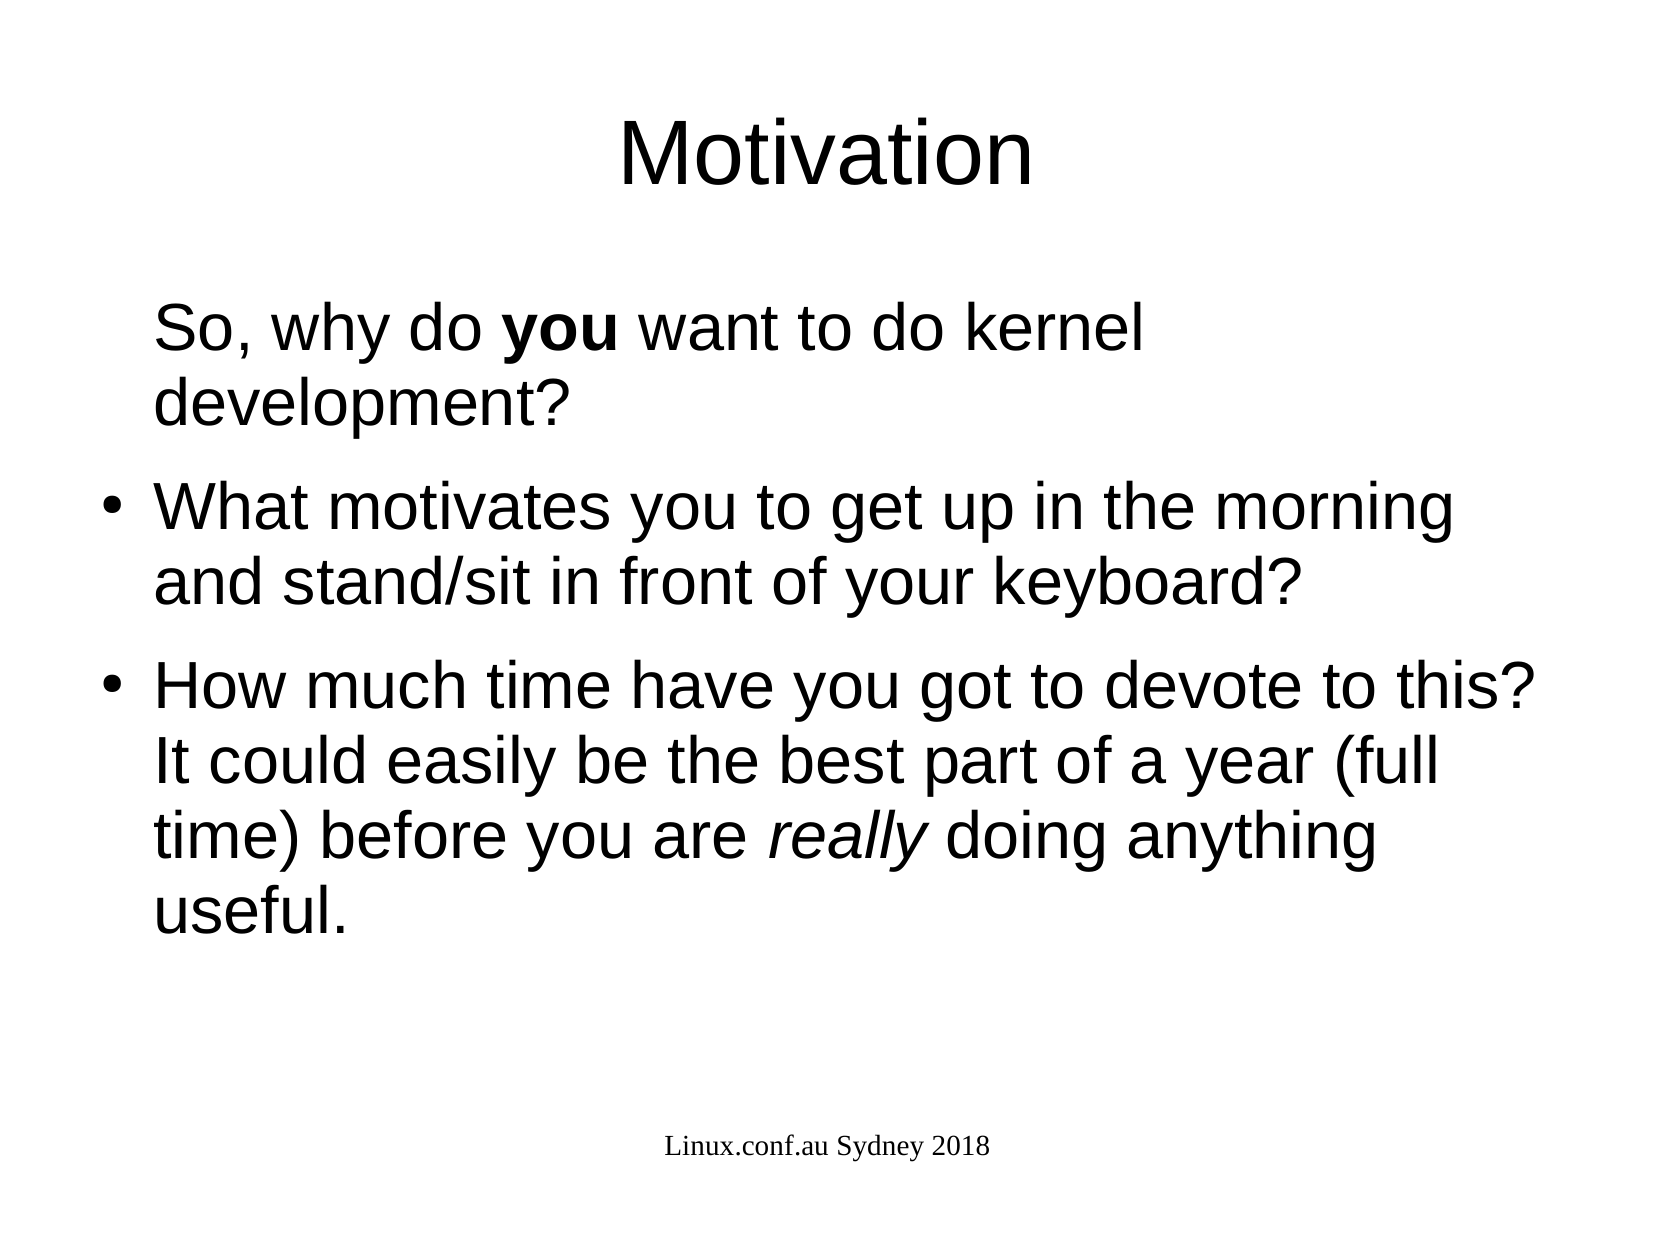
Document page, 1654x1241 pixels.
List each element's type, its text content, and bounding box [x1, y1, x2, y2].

title Motivation [82, 49, 1571, 257]
list So, why do you want to do kernel development? What motivates you to get up in the morning and stand/sit in front of your keyboard? How much time have you got to devote to this? It could easily be the best part of a year (full time) before you are really doing anything useful. [82, 290, 1571, 1010]
